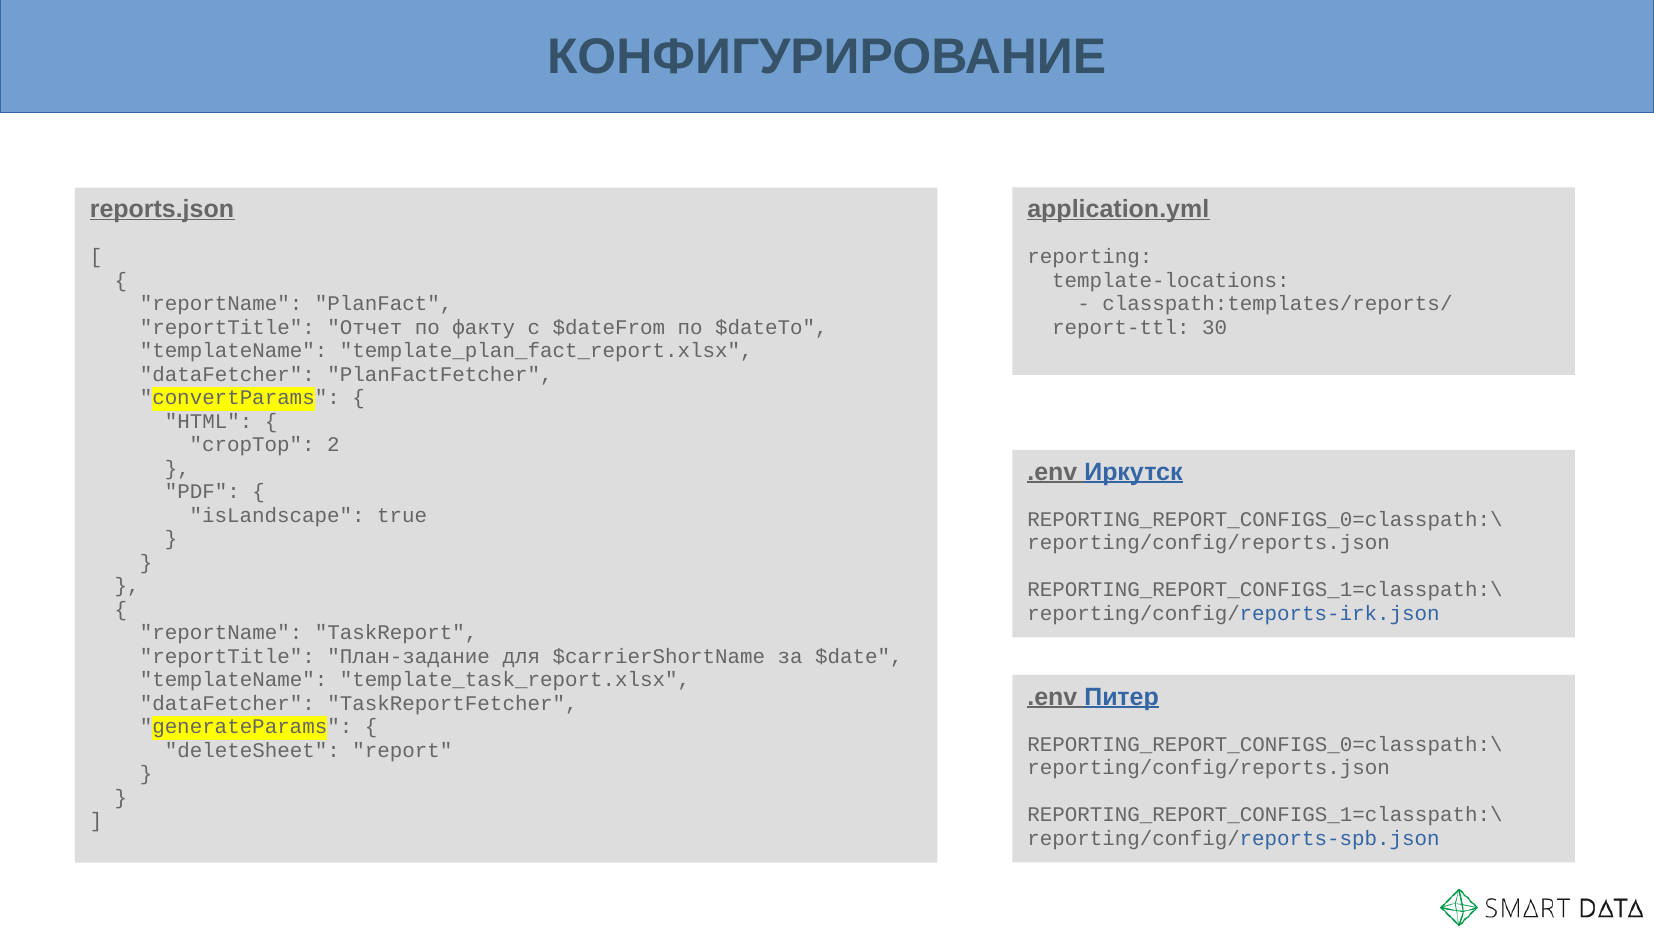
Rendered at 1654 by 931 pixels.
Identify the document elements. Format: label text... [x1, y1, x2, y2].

picture [1434, 883, 1654, 931]
text_box КОНФИГУРИРОВАНИЕ [0, 0, 1654, 113]
text_box reports.json [ { "reportName": "PlanFact", "reportTitle": "Отчет по факту с $dateFrom по $dateTo", "templateName": "template_plan_fact_report.xlsx", "dataFetcher": "PlanFactFetcher", "convertParams": { "HTML": { "cropTop": 2 }, "PDF": { "isLandscape": true } } }, { "reportName": "TaskReport", "reportTitle": "План-задание для $carrierShortName за $date", "templateName": "template_task_report.xlsx", "dataFetcher": "TaskReportFetcher", "generateParams": { "deleteSheet": "report" } } ] [74, 187, 938, 863]
text_box .env Иркутск REPORTING_REPORT_CONFIGS_0=classpath:\ reporting/config/reports.json REPORTING_REPORT_CONFIGS_1=classpath:\ reporting/config/reports-irk.json [1012, 449, 1575, 638]
text_box .env Питер REPORTING_REPORT_CONFIGS_0=classpath:\ reporting/config/reports.json REPORTING_REPORT_CONFIGS_1=classpath:\ reporting/config/reports-spb.json [1012, 674, 1575, 863]
text_box application.yml reporting: template-locations: - classpath:templates/reports/ report-ttl: 30 [1012, 187, 1575, 375]
